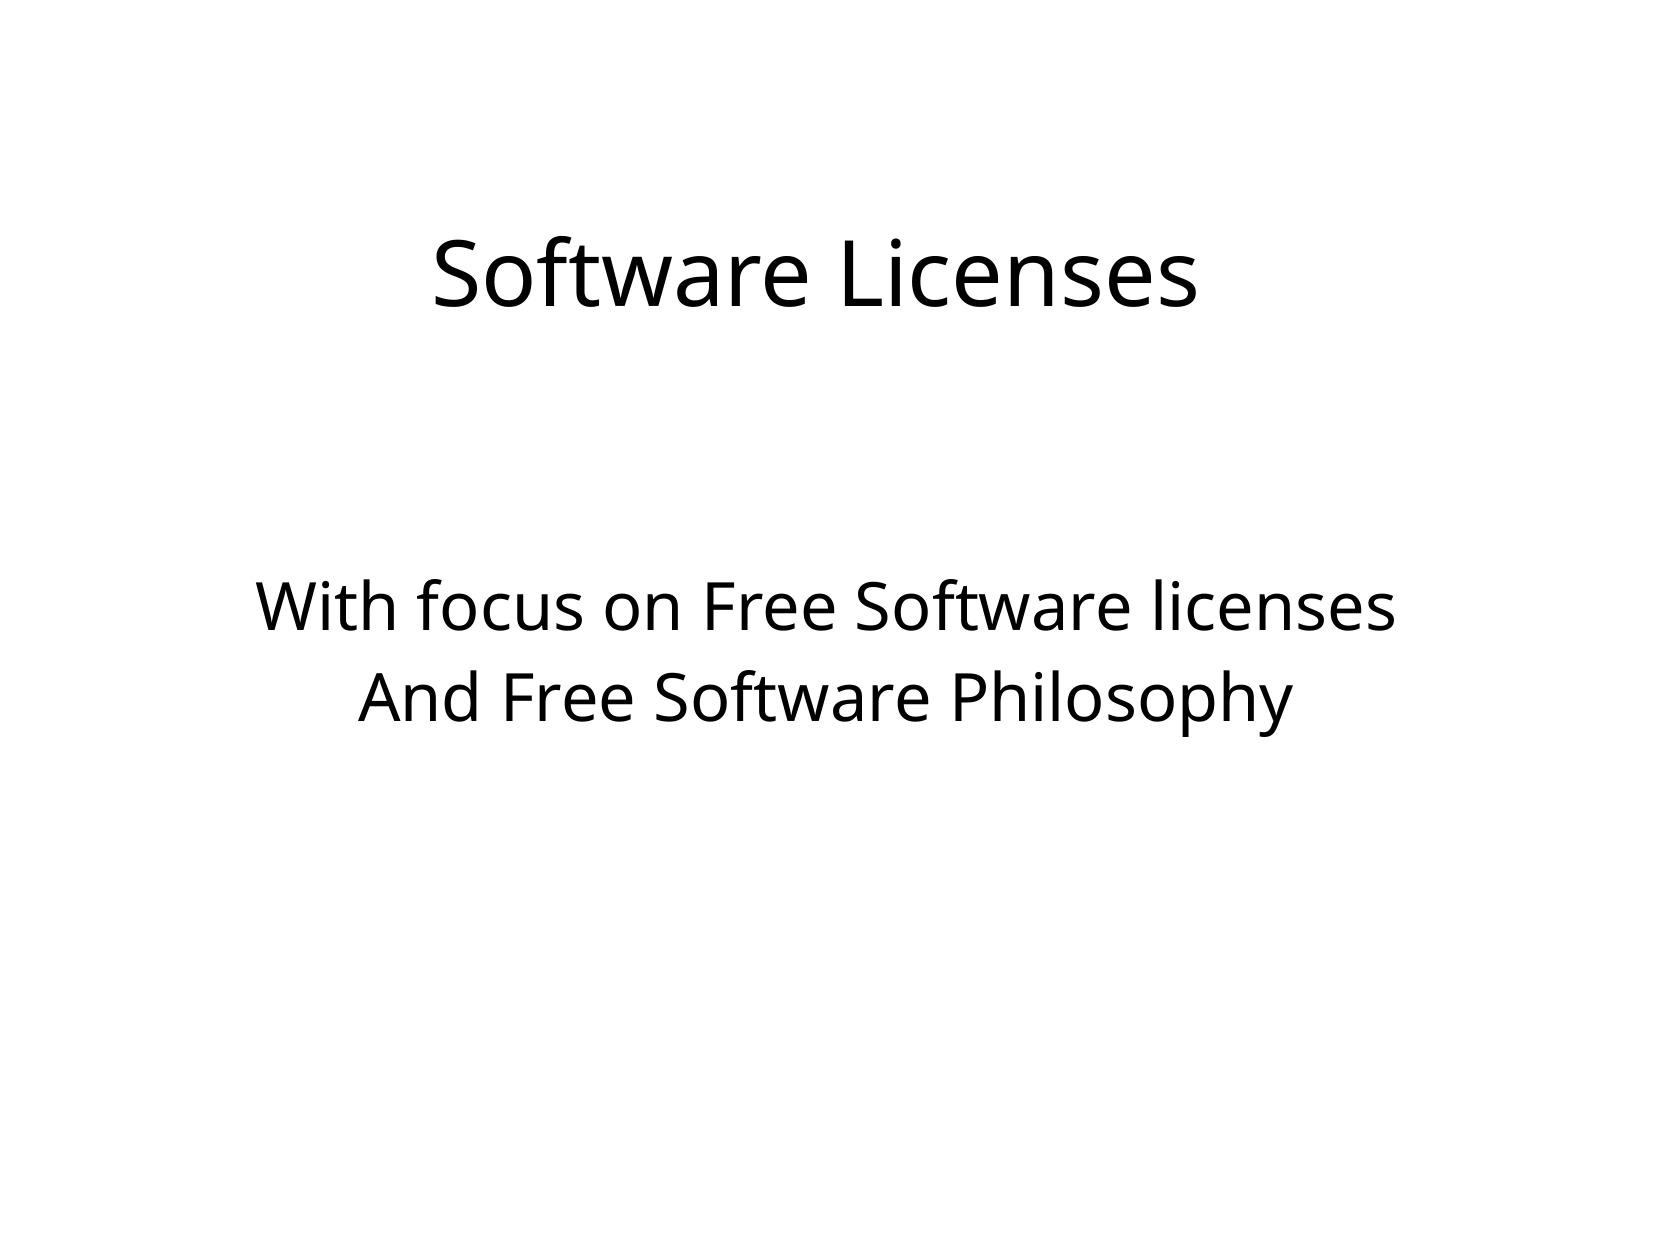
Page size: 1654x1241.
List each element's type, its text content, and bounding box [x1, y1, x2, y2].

title Software Licenses [71, 167, 1561, 376]
subtitle With focus on Free Software licenses And Free Software Philosophy [82, 290, 1571, 1010]
